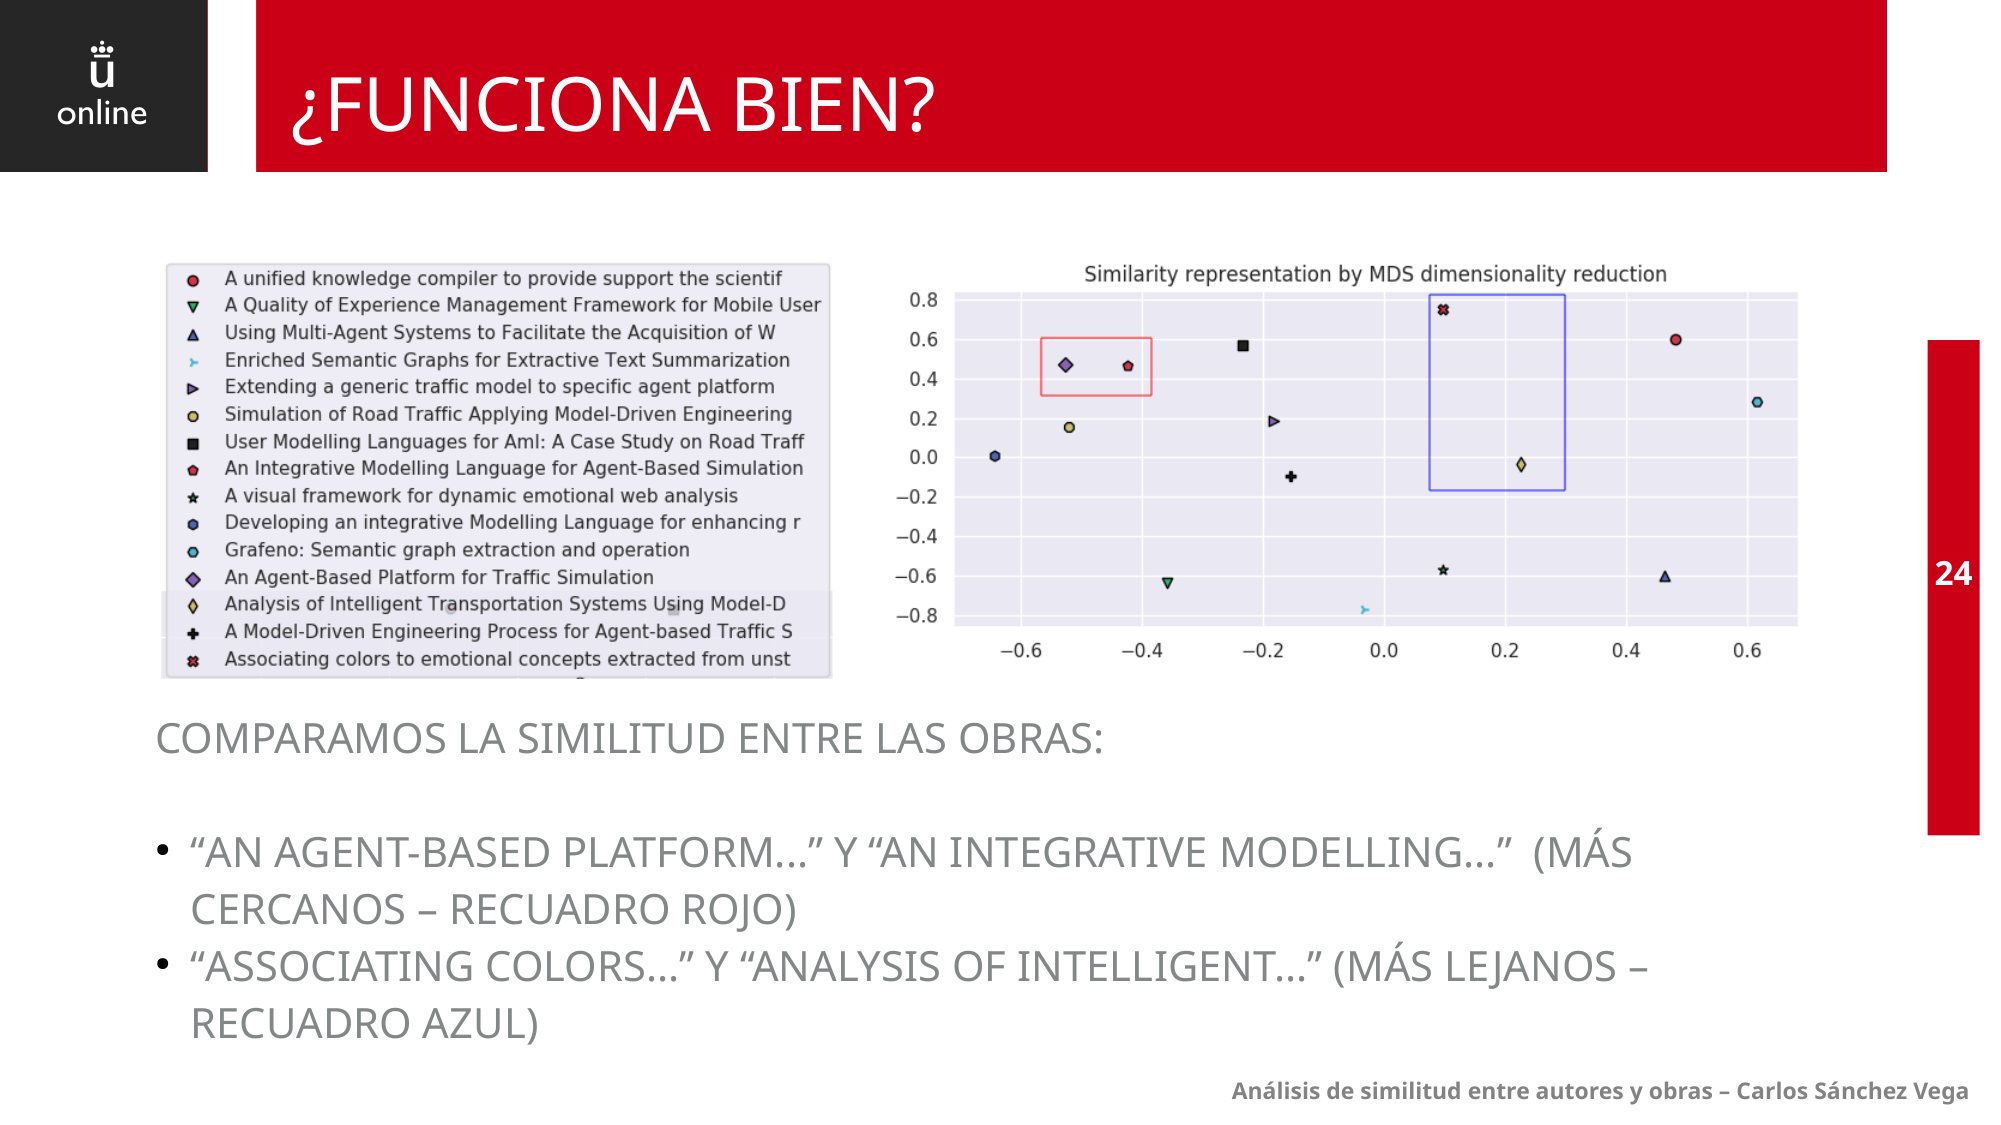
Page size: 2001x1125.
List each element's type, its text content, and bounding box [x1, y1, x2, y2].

picture [153, 242, 1830, 709]
footer Análisis de similitud entre autores y obras – Carlos Sánchez Vega [671, 1060, 1986, 1121]
slide_number <número> [1898, 544, 2000, 605]
title ¿FUNCIONA BIEN? [276, 20, 1831, 154]
picture [40, 26, 164, 150]
text_box COMPARAMOS LA SIMILITUD ENTRE LAS OBRAS: “An agent-based platform...” y “An Integrative Modelling...” (más cercanos – recuadro rojo) “Associating colors...” y “Analysis of intelligent...” (más lejanos – recuadro azul) [155, 708, 1808, 1097]
